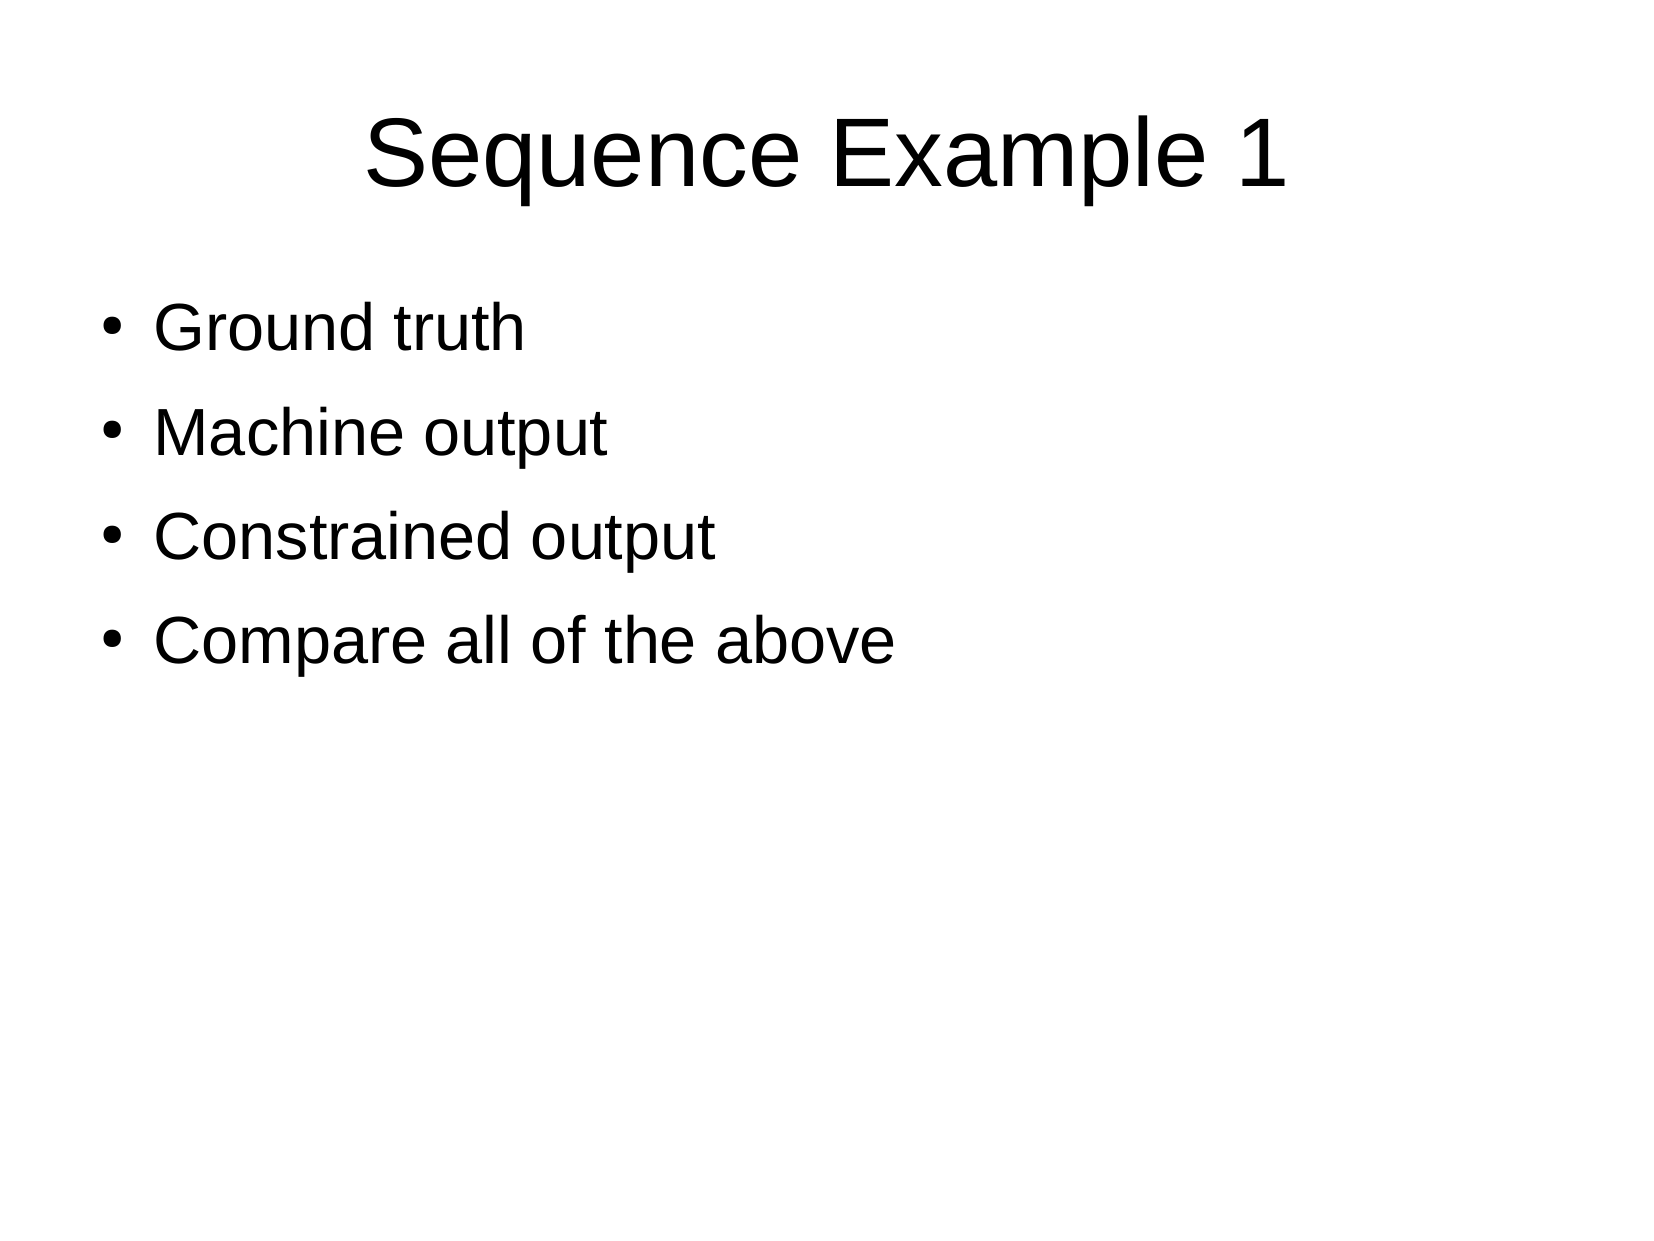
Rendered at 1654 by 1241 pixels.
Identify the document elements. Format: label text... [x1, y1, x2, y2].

title Sequence Example 1 [82, 49, 1571, 257]
list Ground truth Machine output Constrained output Compare all of the above [82, 290, 1571, 1109]
